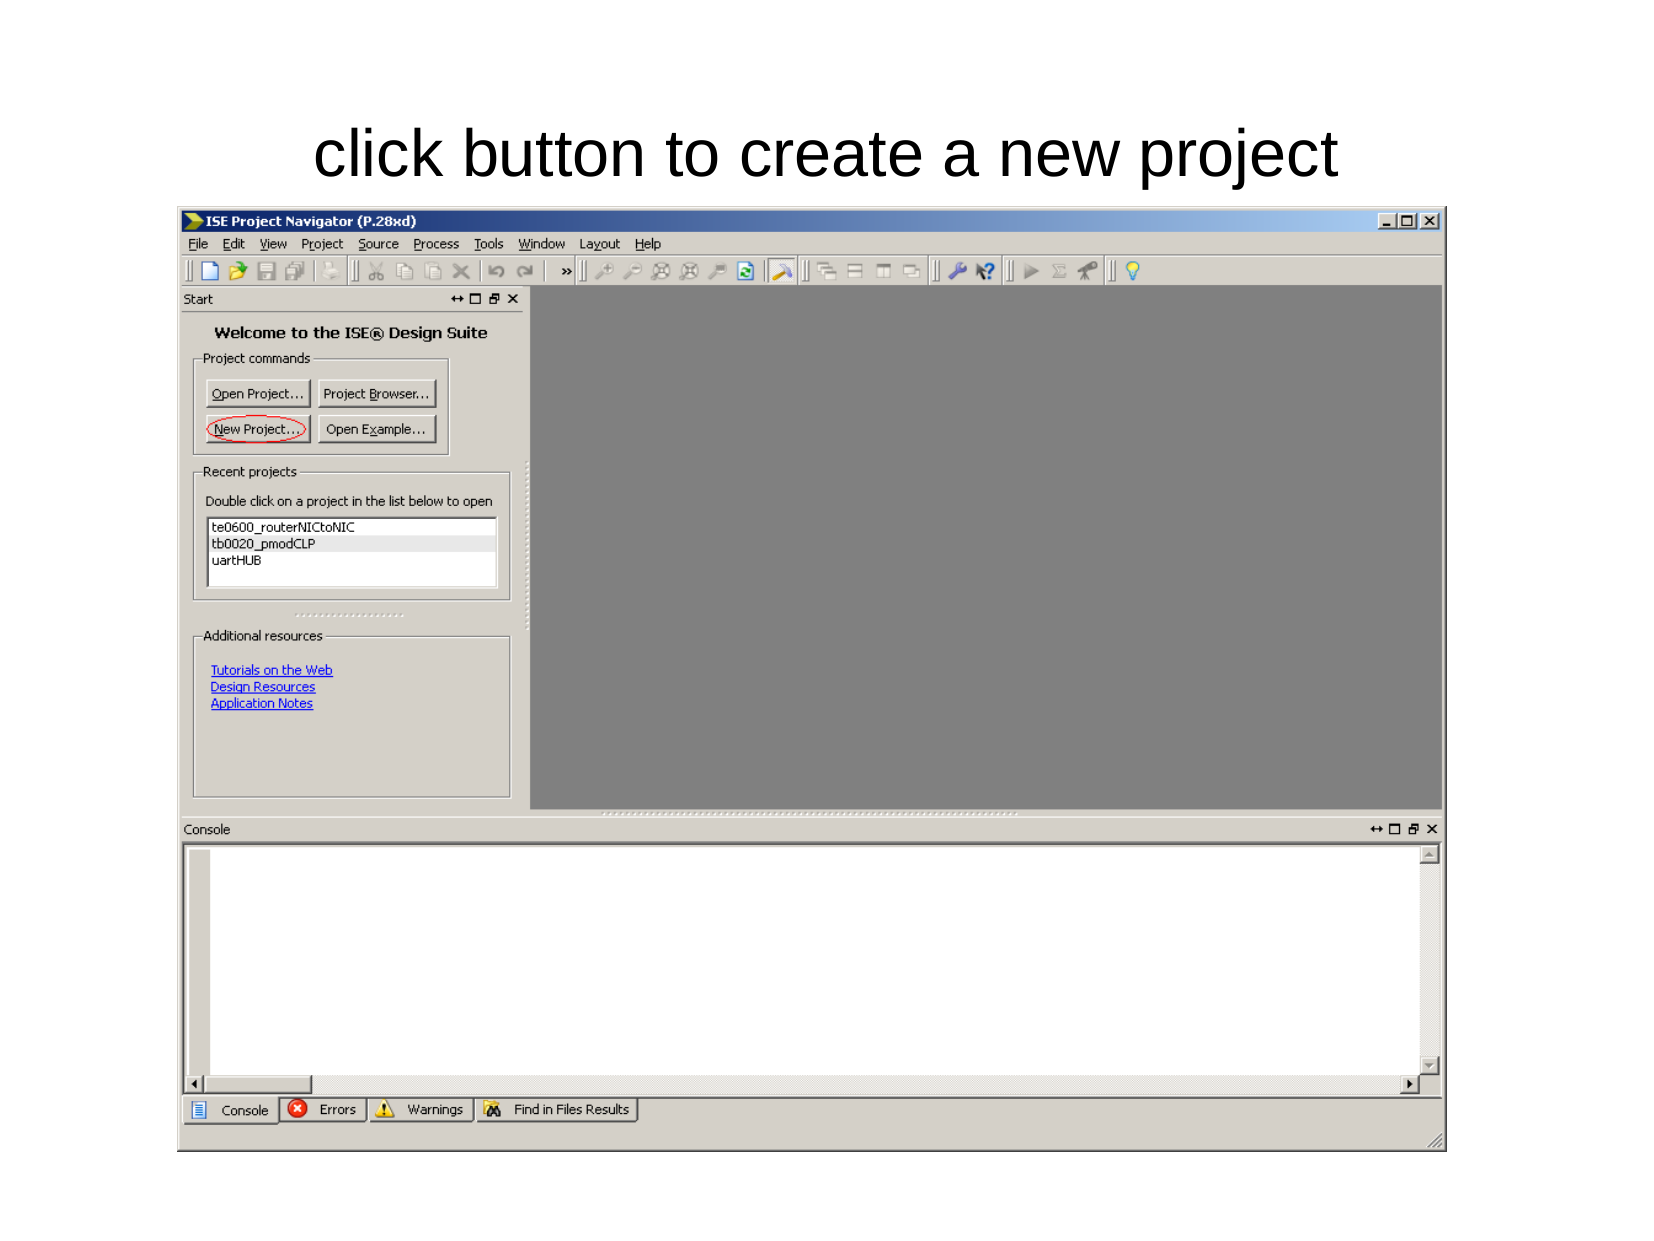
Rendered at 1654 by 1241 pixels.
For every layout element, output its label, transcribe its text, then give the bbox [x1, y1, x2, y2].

title click button to create a new project [82, 49, 1571, 257]
picture [177, 206, 1447, 1152]
